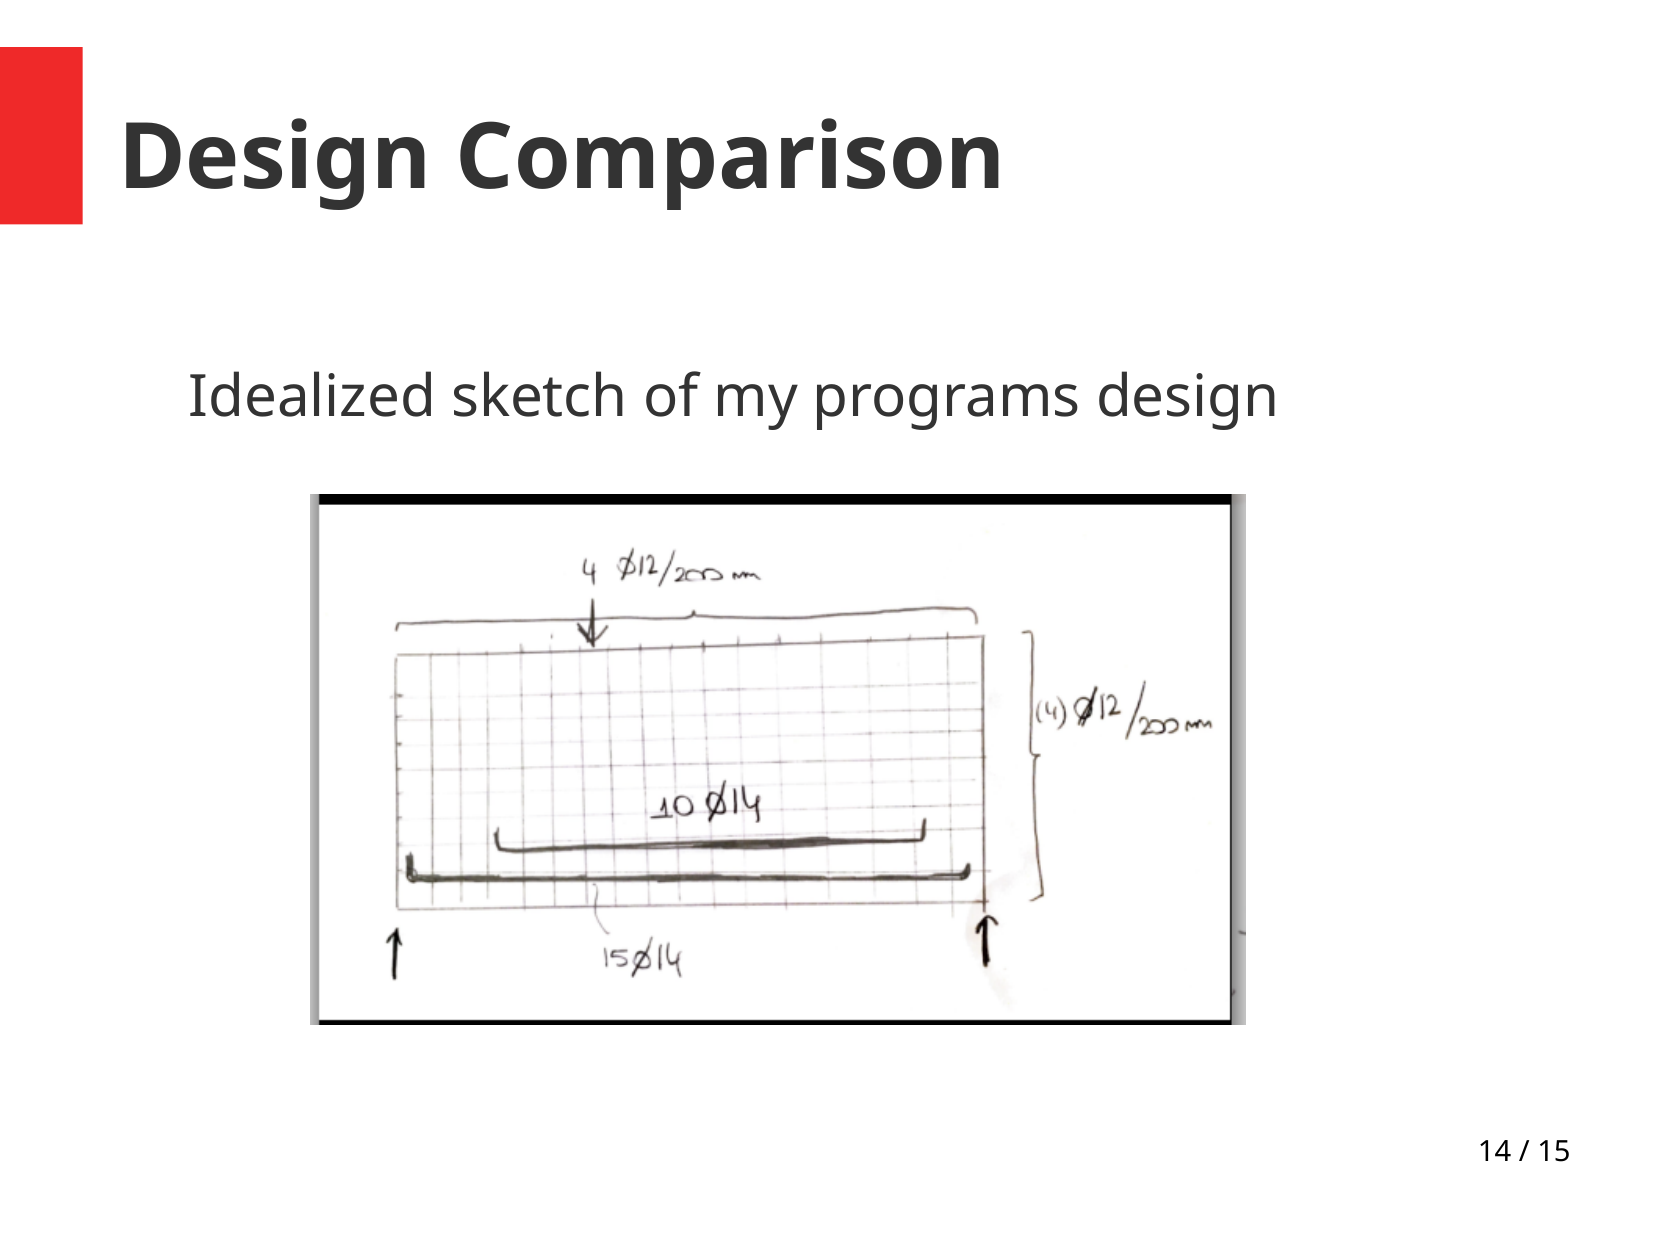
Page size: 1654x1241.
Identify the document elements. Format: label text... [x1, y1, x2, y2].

title Design Comparison [118, 49, 1571, 257]
picture [310, 494, 1246, 1025]
list Idealized sketch of my programs design [118, 354, 1536, 1074]
